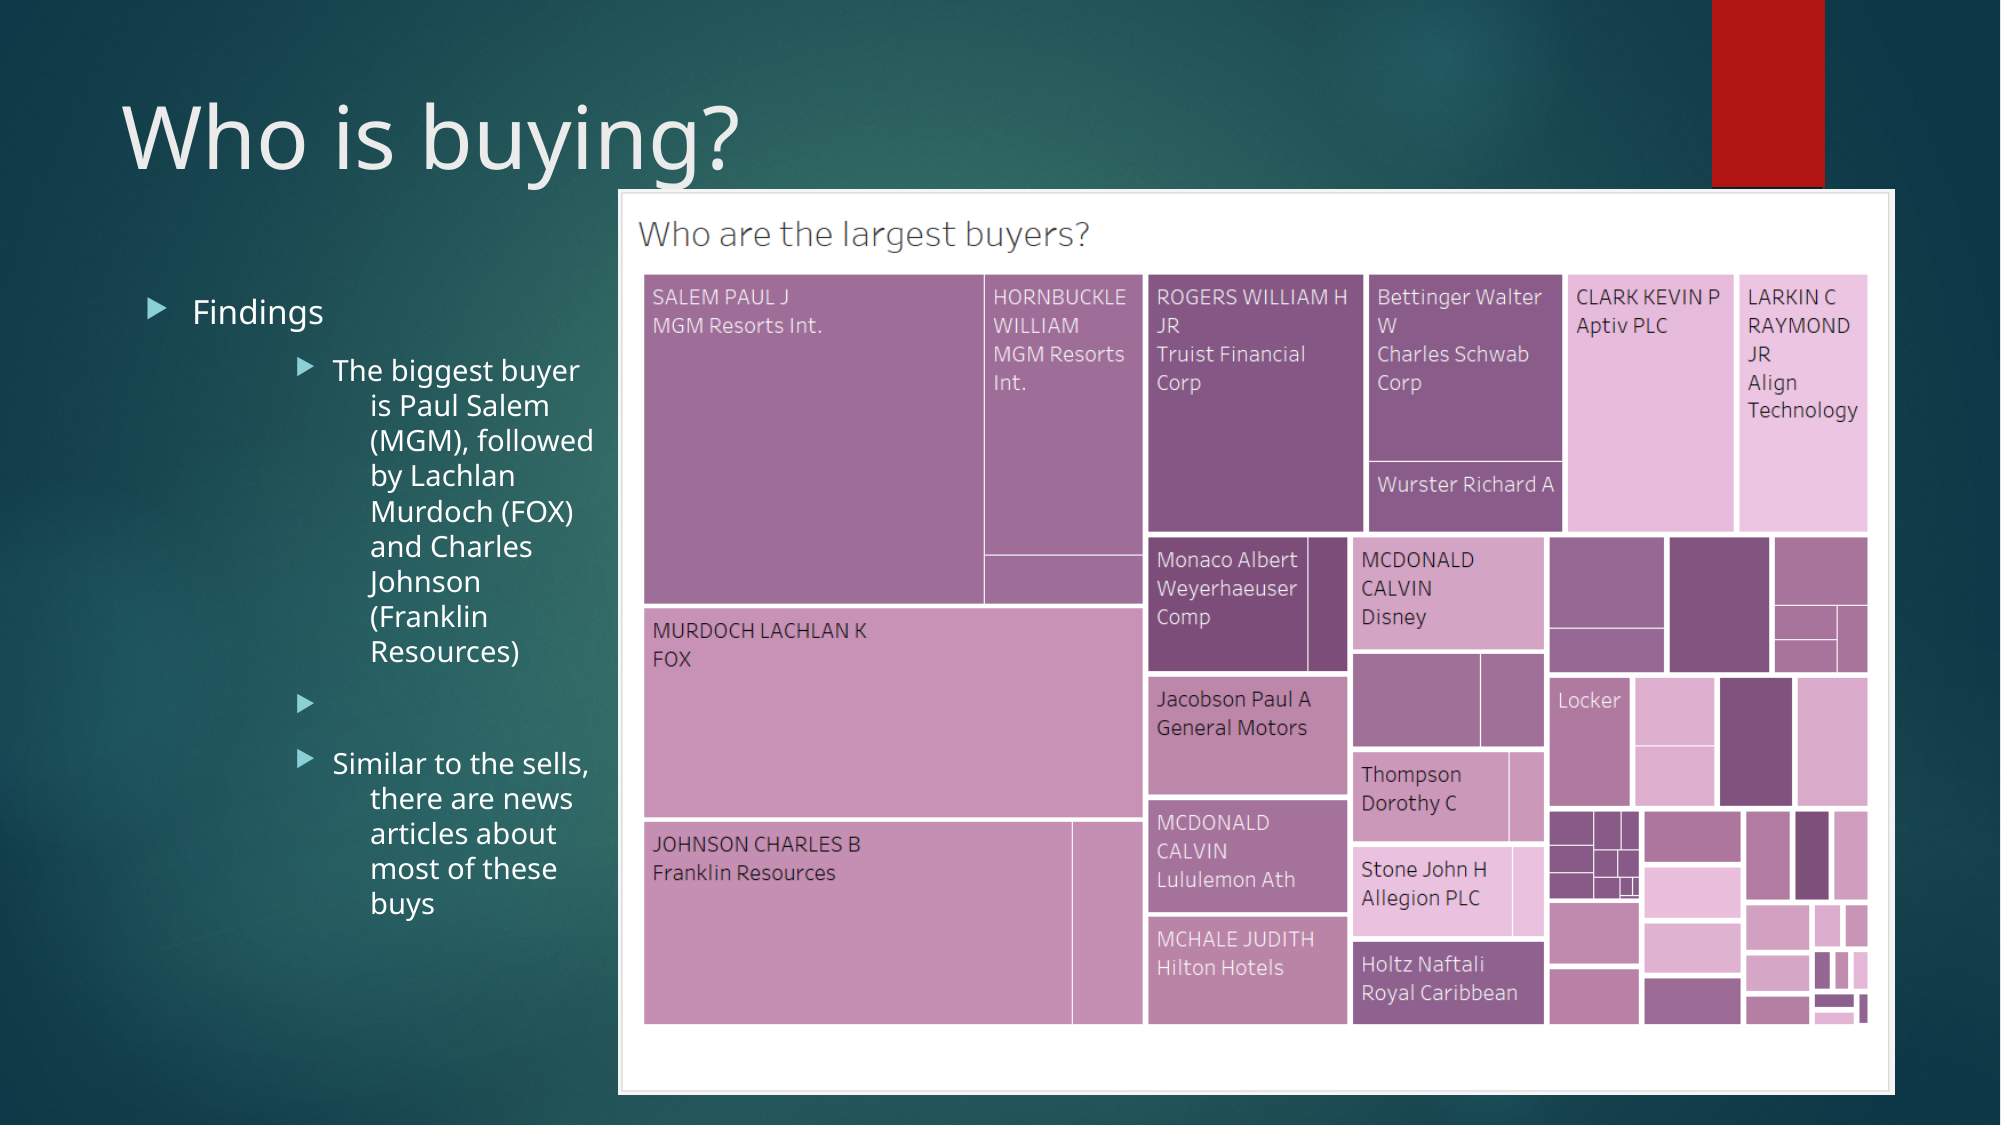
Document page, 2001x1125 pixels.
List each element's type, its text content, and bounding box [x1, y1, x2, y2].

picture [618, 189, 1895, 1095]
text_box Findings The biggest buyer is Paul Salem (MGM), followed by Lachlan Murdoch (FOX) and Charles Johnson (Franklin Resources) Similar to the sells, there are news articles about most of these buys [0, 284, 618, 1038]
title Who is buying? [106, 74, 1649, 284]
